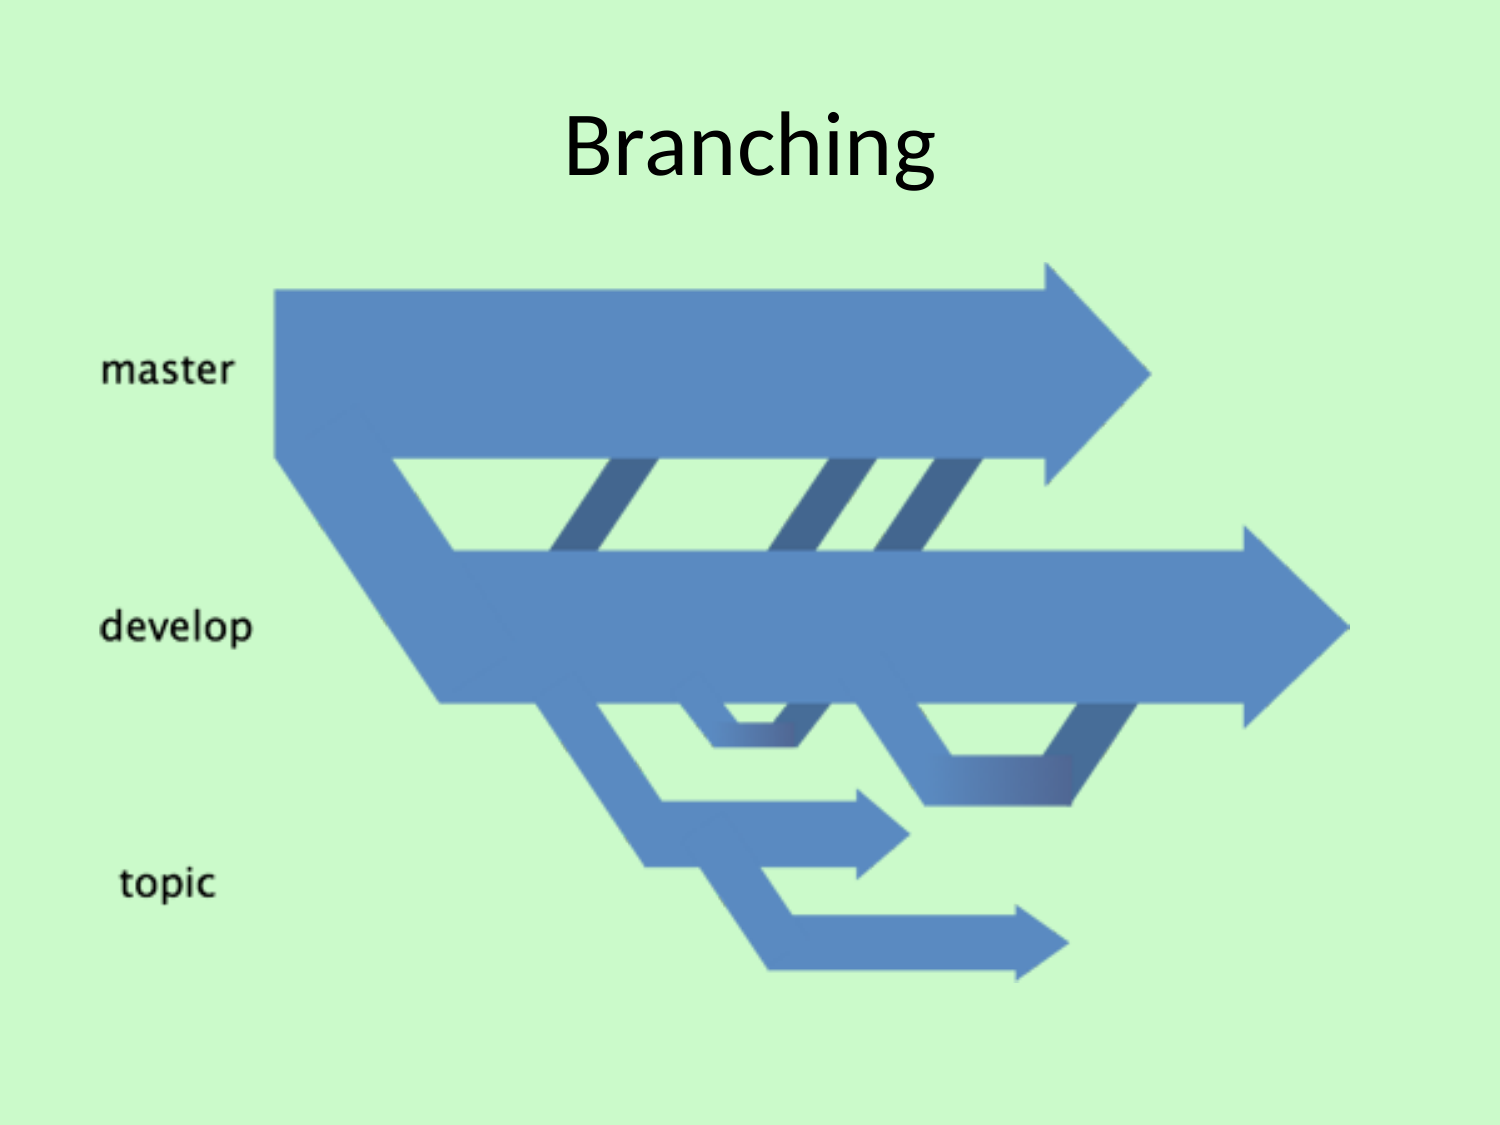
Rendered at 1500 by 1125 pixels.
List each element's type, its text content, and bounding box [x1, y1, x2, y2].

picture [99, 262, 1350, 983]
text_box Branching [75, 45, 1426, 233]
